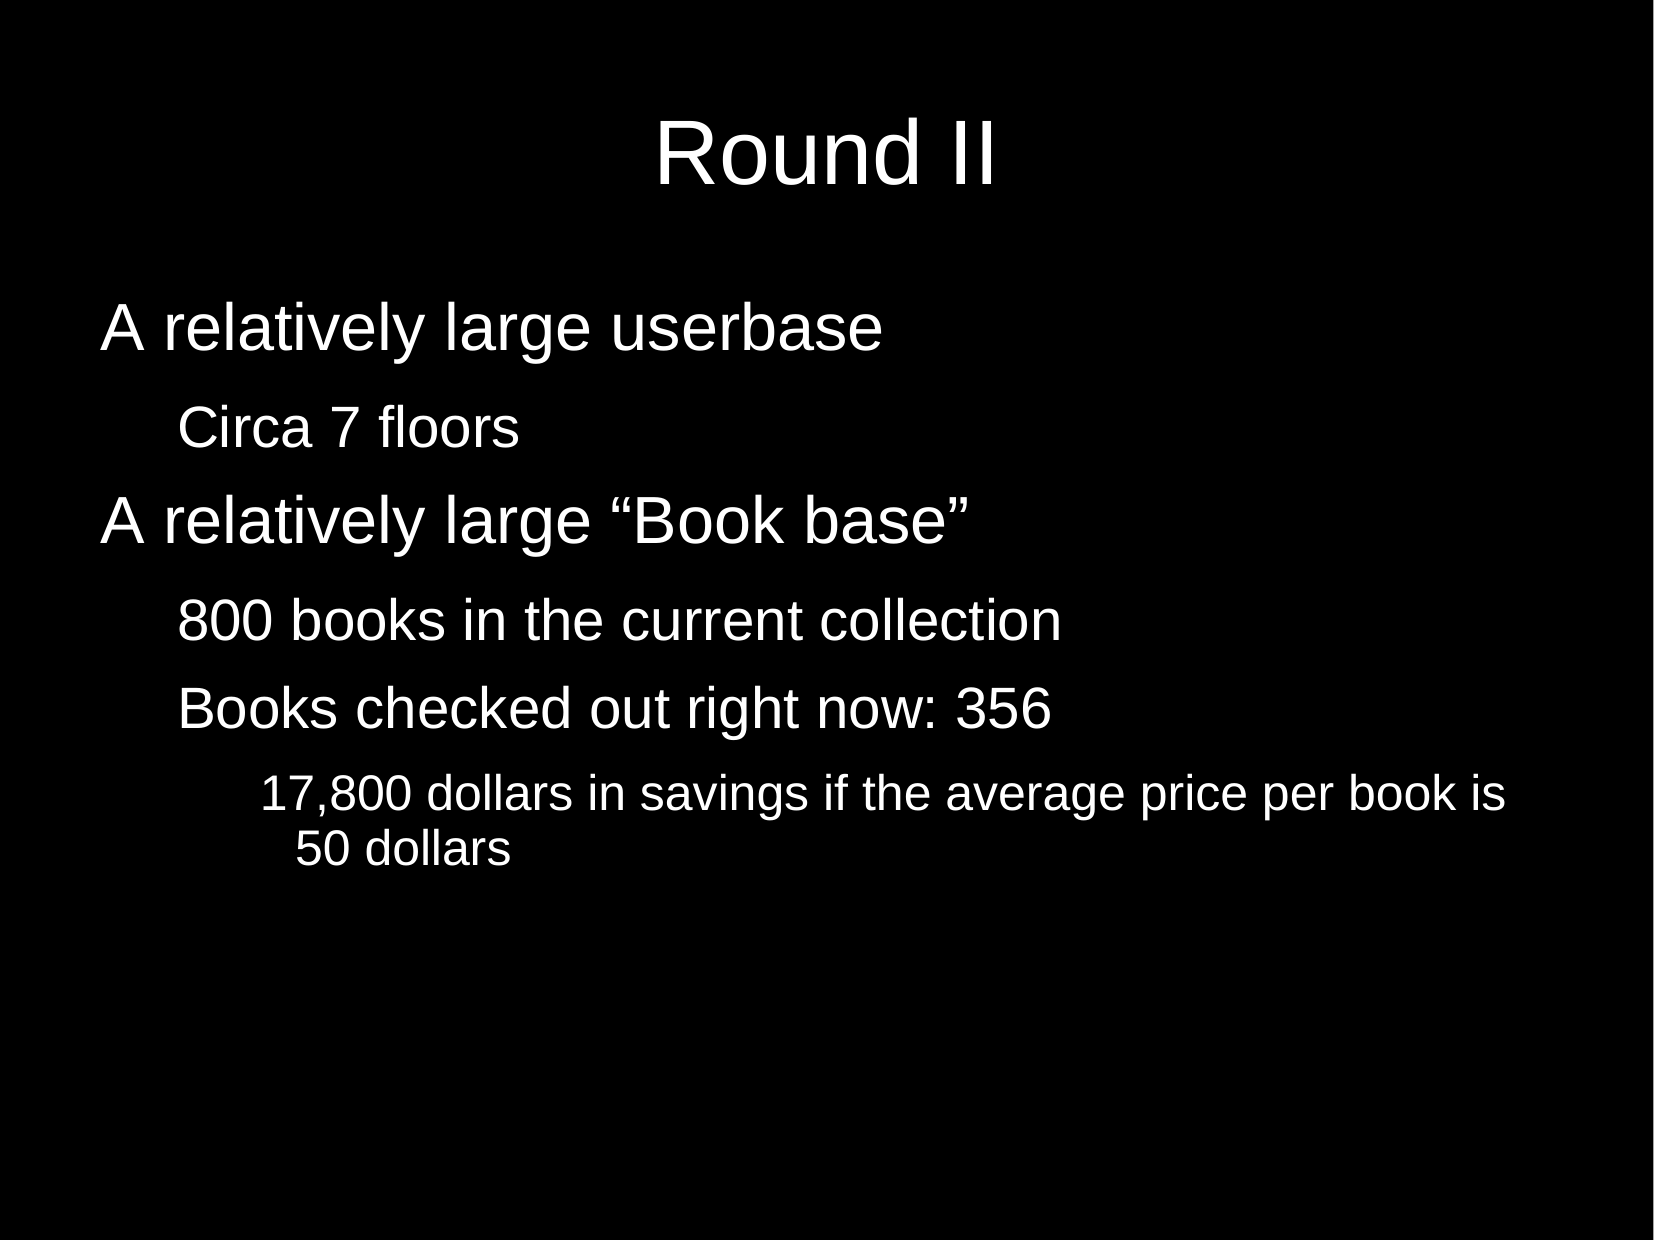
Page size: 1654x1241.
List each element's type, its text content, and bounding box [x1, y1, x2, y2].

list A relatively large userbase Circa 7 floors A relatively large “Book base” 800 books in the current collection Books checked out right now: 356 17,800 dollars in savings if the average price per book is 50 dollars [82, 290, 1571, 1109]
title Round II [82, 49, 1571, 257]
